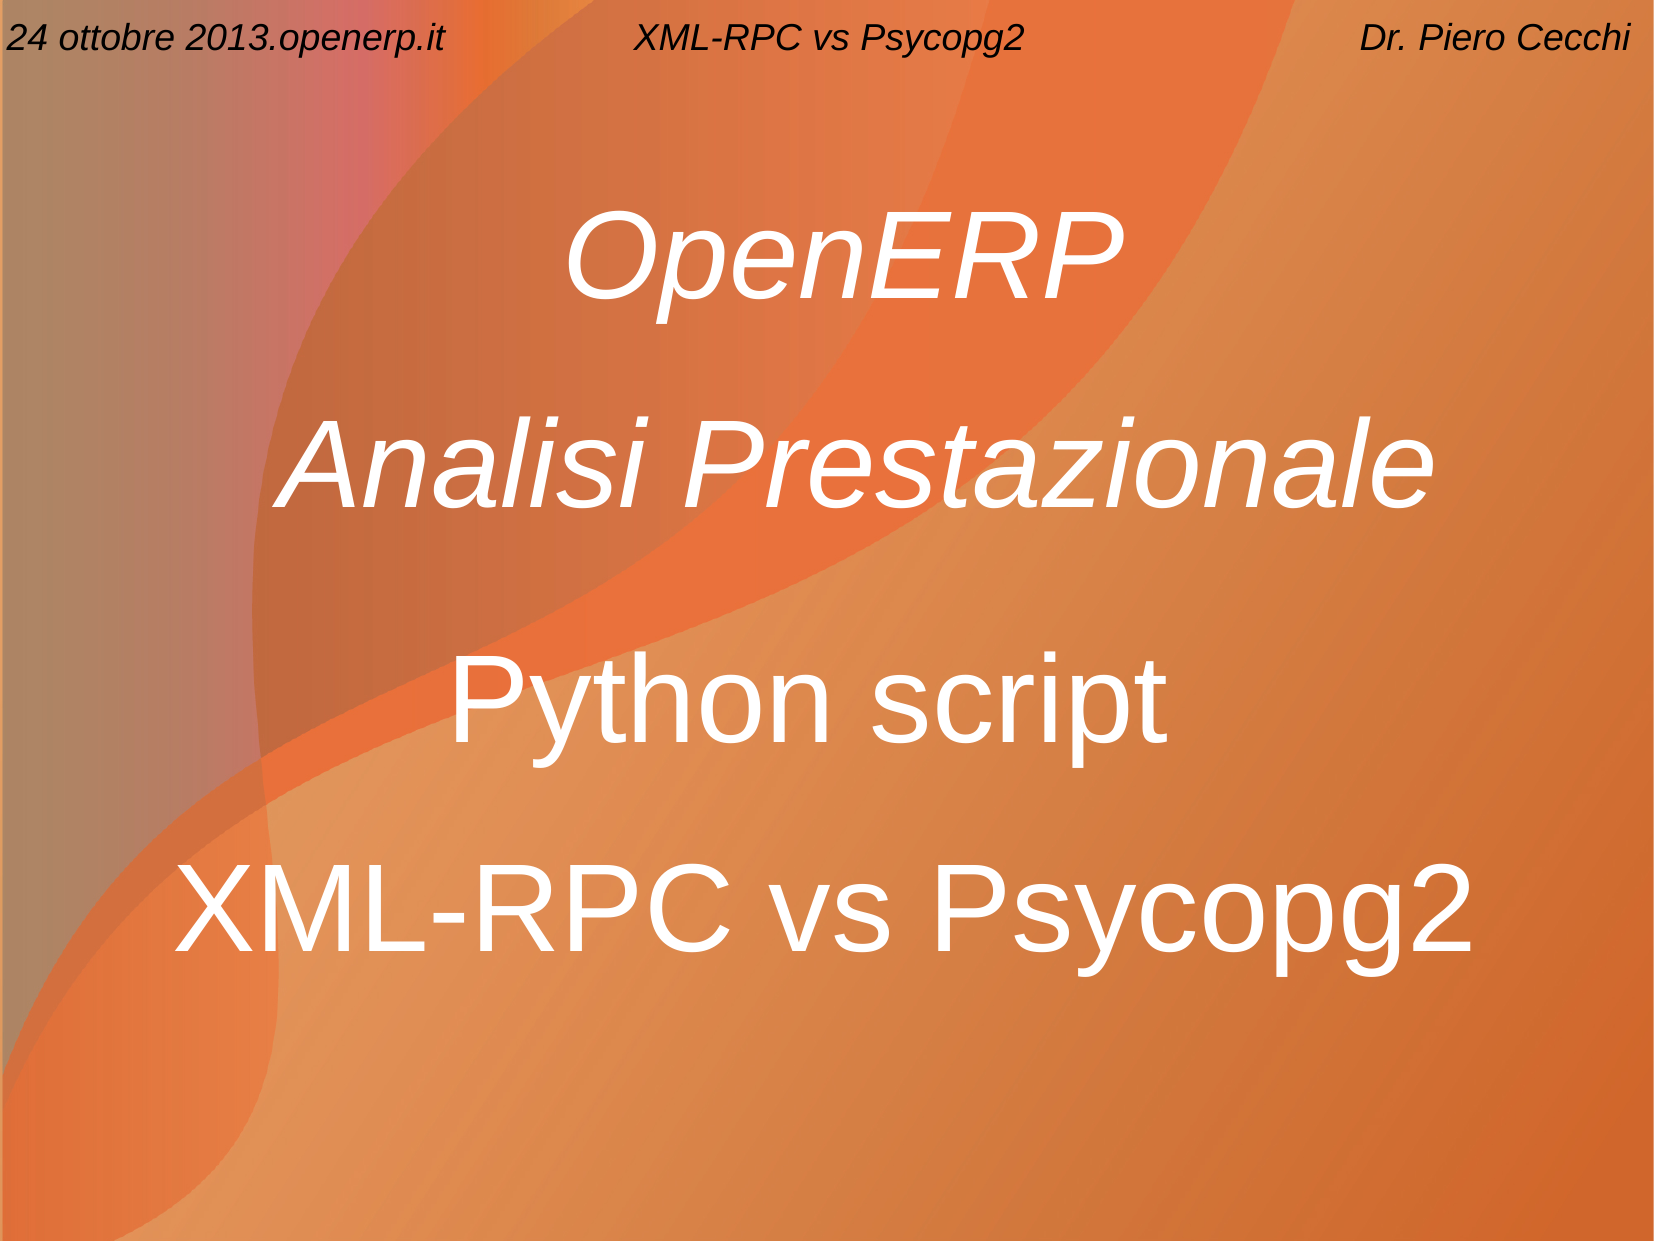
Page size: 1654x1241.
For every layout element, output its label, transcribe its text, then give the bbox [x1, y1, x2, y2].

title OpenERP Analisi Prestazionale [150, 150, 1538, 500]
title Python script XML-RPC vs Psycopg2 [112, 594, 1538, 944]
picture [0, 0, 1654, 1241]
text_box 24 ottobre 2013.openerp.it XML-RPC vs Psycopg2 Dr. Piero Cecchi [0, 0, 1651, 76]
